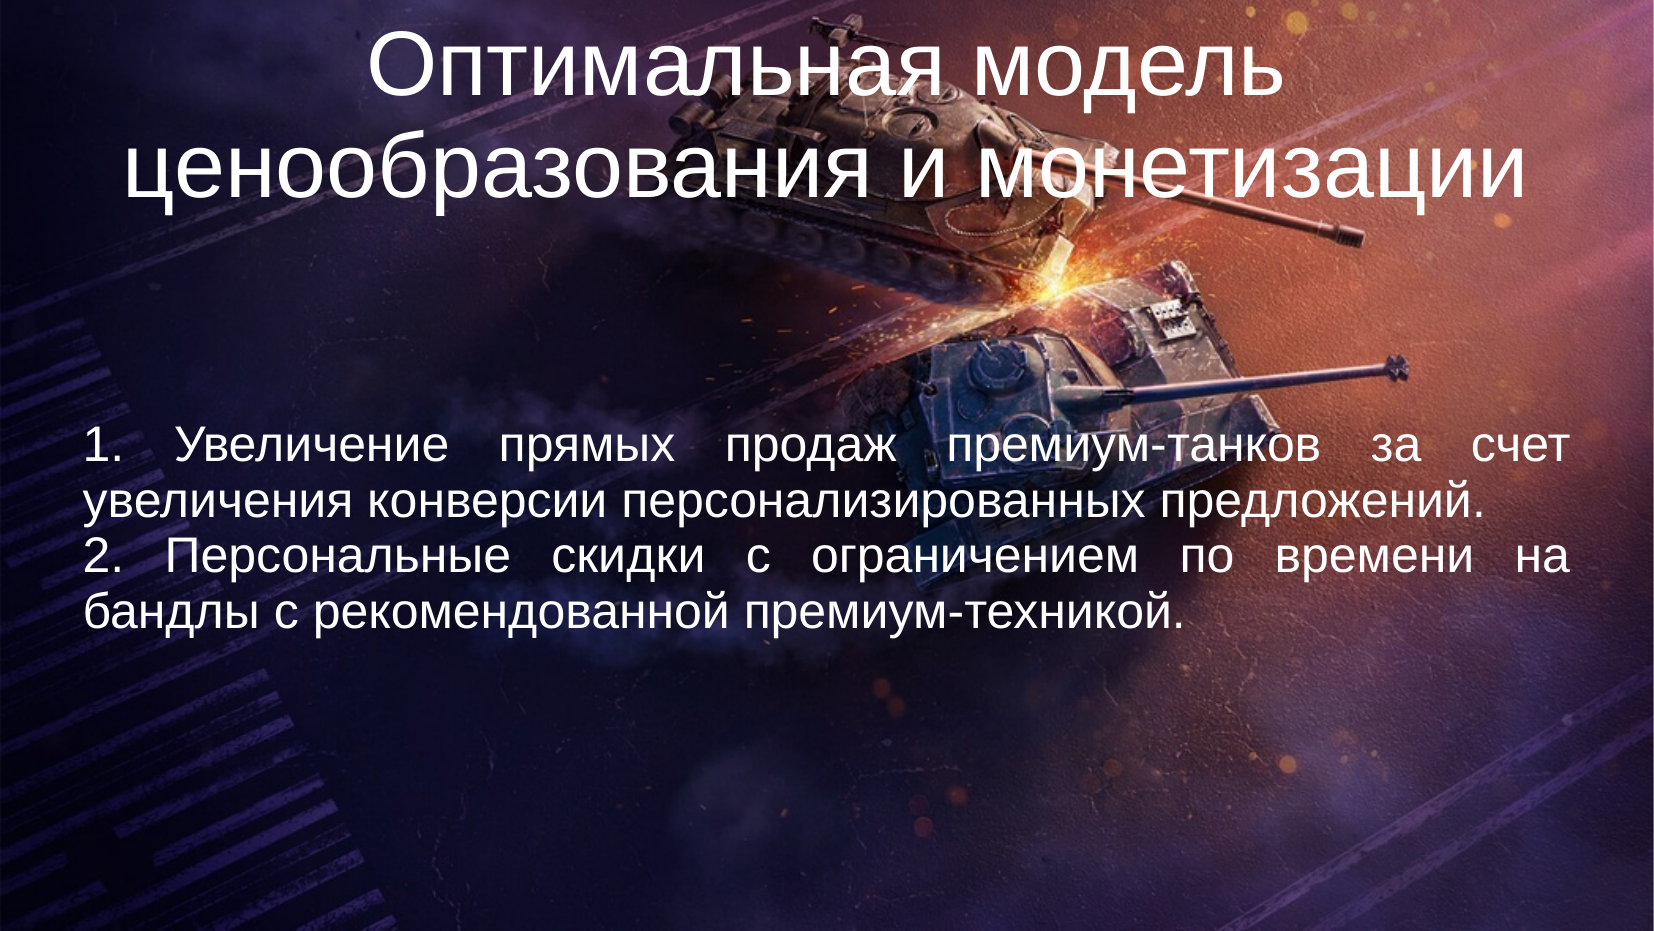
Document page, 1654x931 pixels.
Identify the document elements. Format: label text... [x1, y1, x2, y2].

title Оптимальная модель ценообразования и монетизации [82, 12, 1571, 218]
subtitle 1. Увеличение прямых продаж премиум-танков за счет увеличения конверсии персонализированных предложений. 2. Персональные скидки с ограничением по времени на бандлы с рекомендованной премиум-техникой. [82, 257, 1571, 798]
picture [0, 0, 1654, 931]
